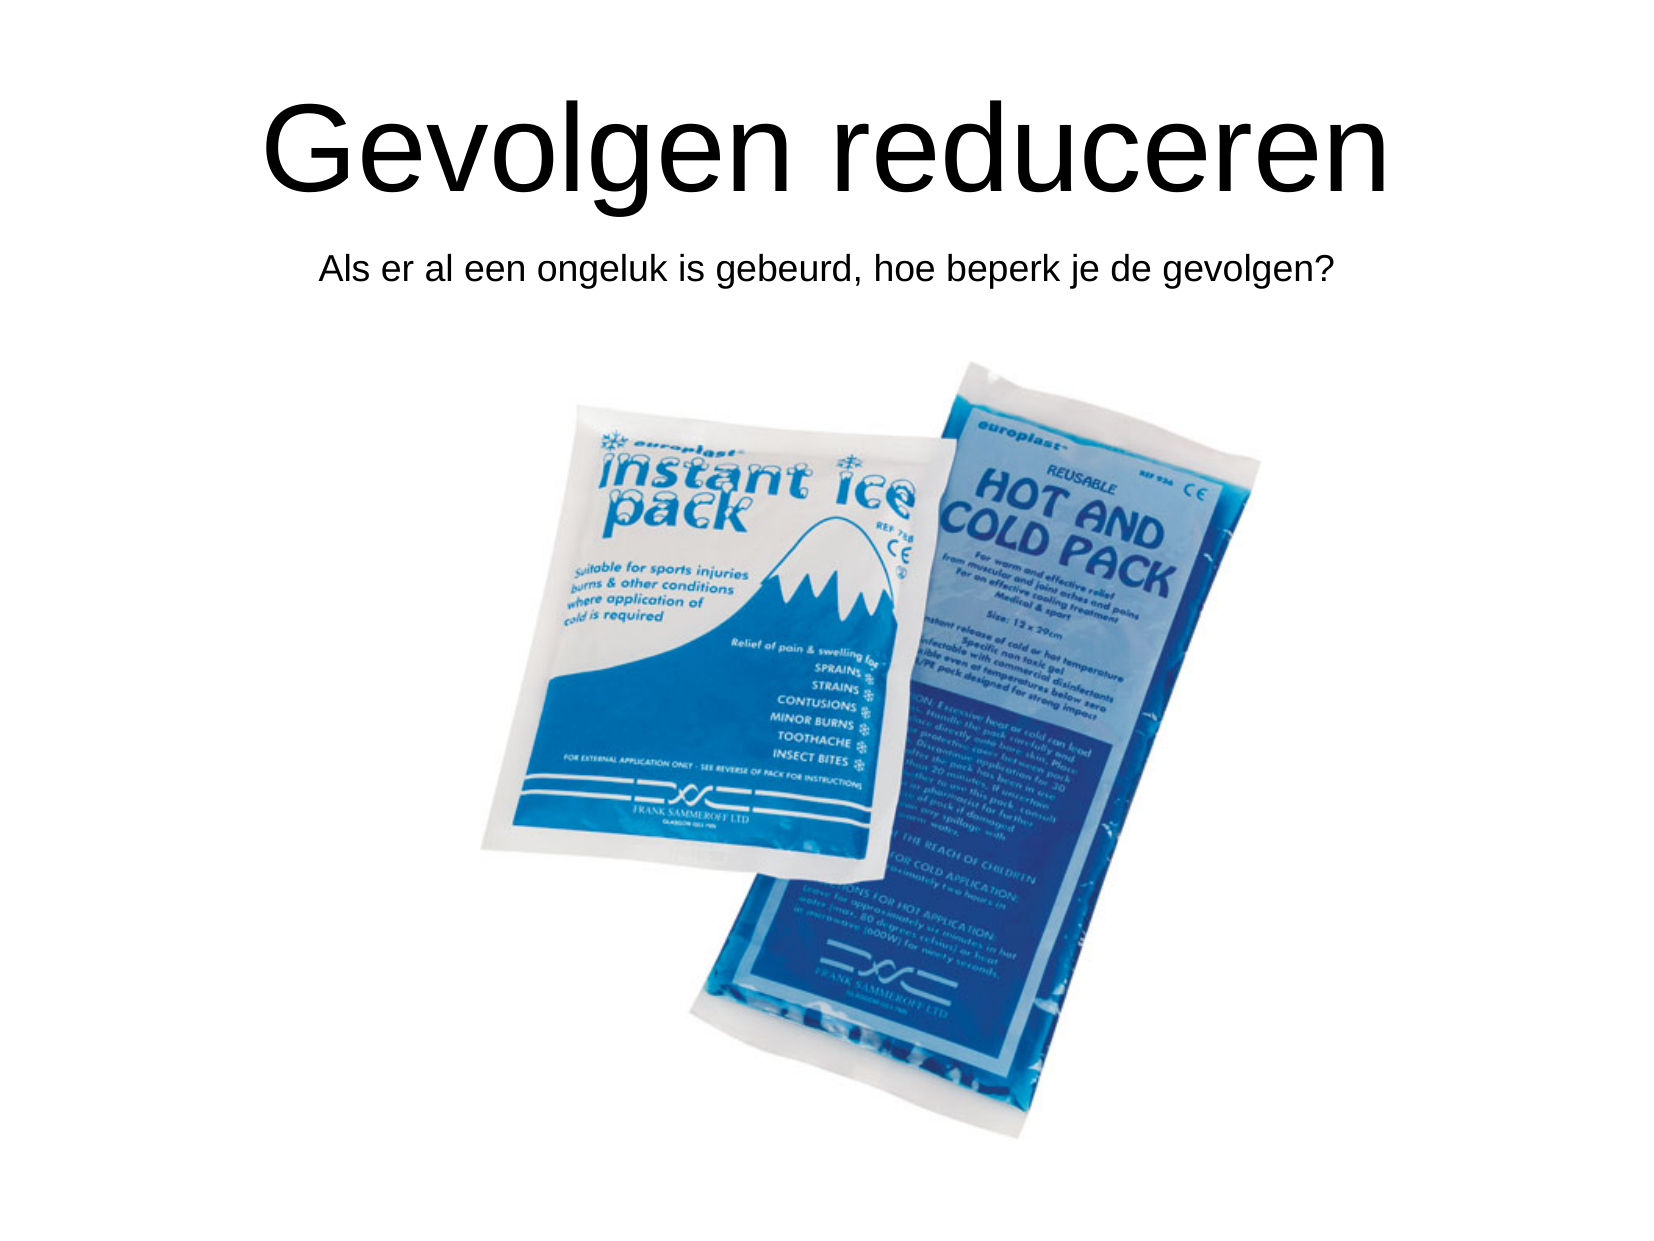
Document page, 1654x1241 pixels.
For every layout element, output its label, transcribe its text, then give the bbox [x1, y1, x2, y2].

text_box Gevolgen reduceren [0, 70, 1654, 226]
picture [480, 361, 1262, 1141]
text_box Als er al een ongeluk is gebeurd, hoe beperk je de gevolgen? [204, 240, 1450, 358]
